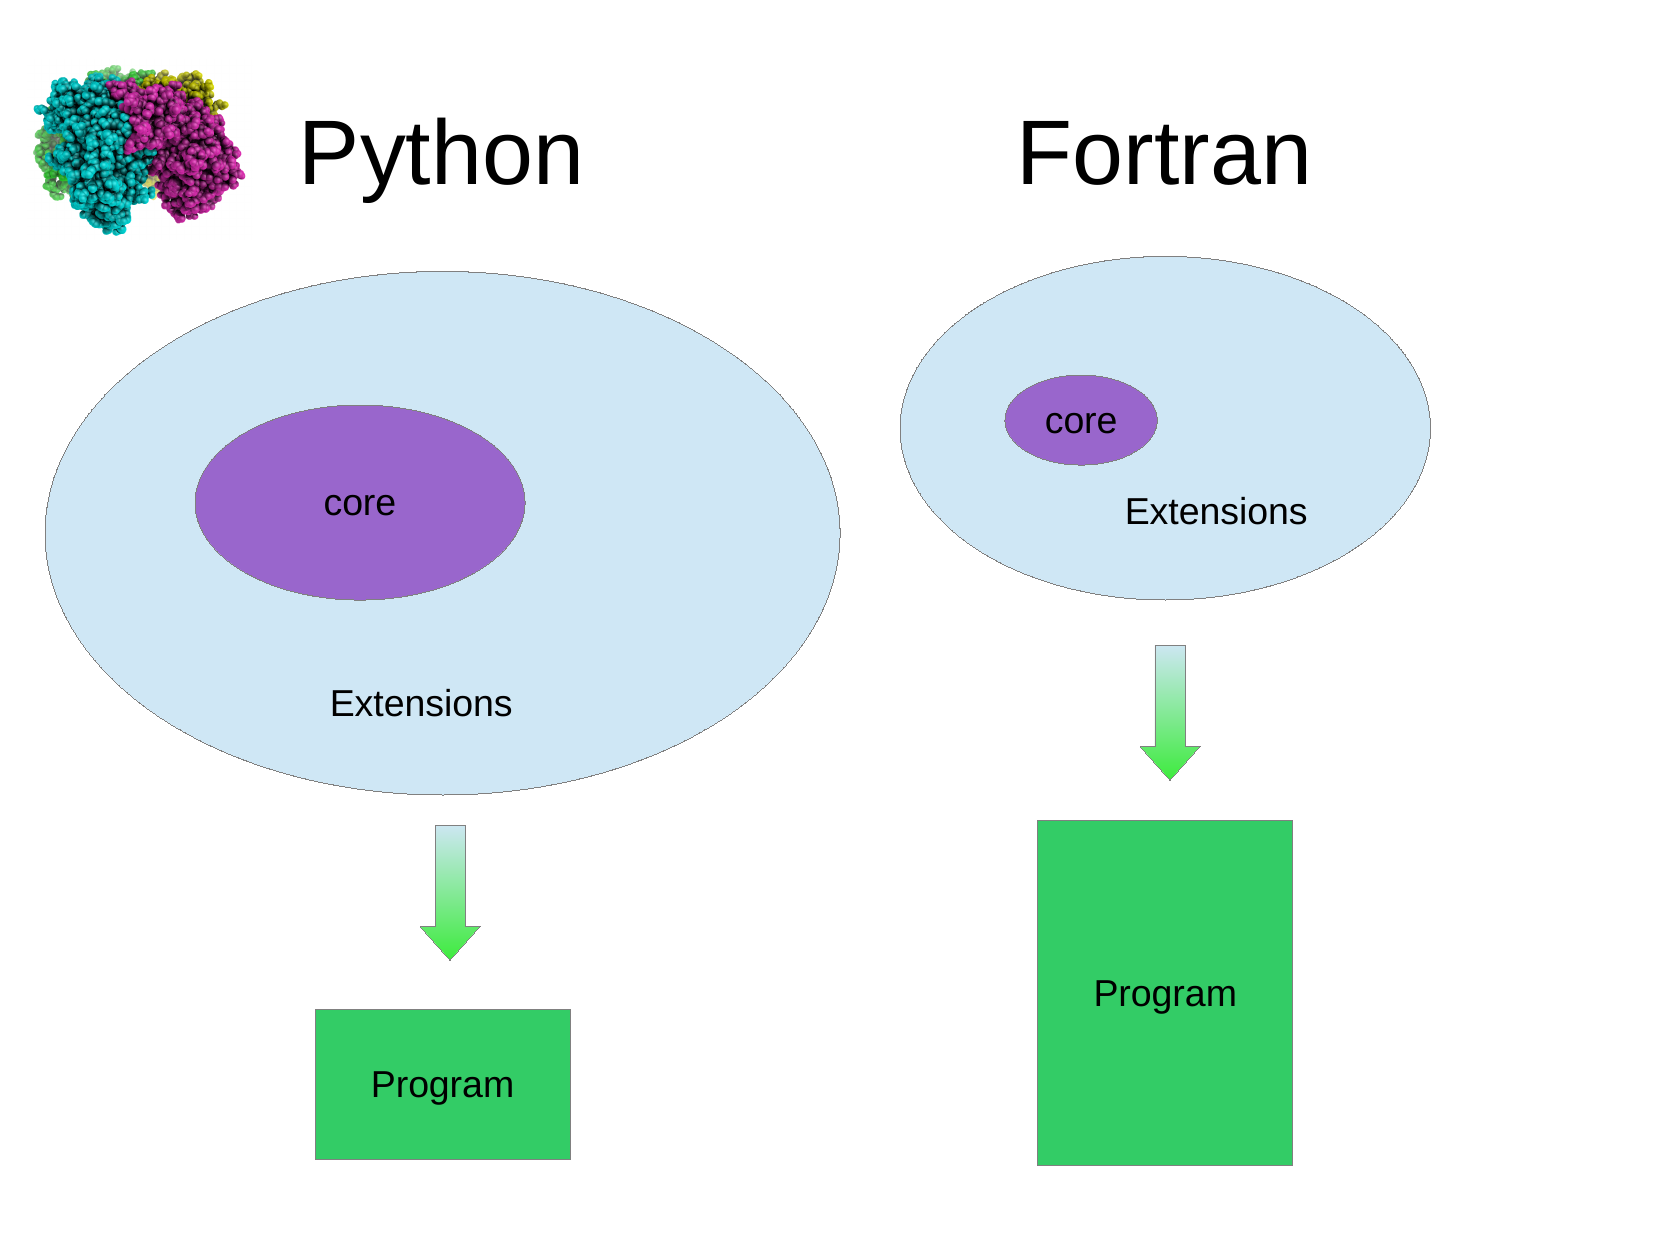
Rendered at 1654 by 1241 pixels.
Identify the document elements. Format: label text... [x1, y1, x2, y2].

text_box [1140, 645, 1201, 781]
text_box Program [1037, 820, 1293, 1166]
text_box [900, 256, 1431, 601]
text_box core [195, 405, 526, 601]
text_box Extensions [1110, 483, 1323, 541]
picture [27, 59, 82, 240]
text_box Extensions [315, 675, 528, 732]
text_box [45, 271, 841, 796]
text_box [420, 825, 481, 961]
text_box Program [315, 1009, 571, 1160]
title Python Fortran [82, 49, 1531, 257]
text_box core [1004, 375, 1158, 466]
